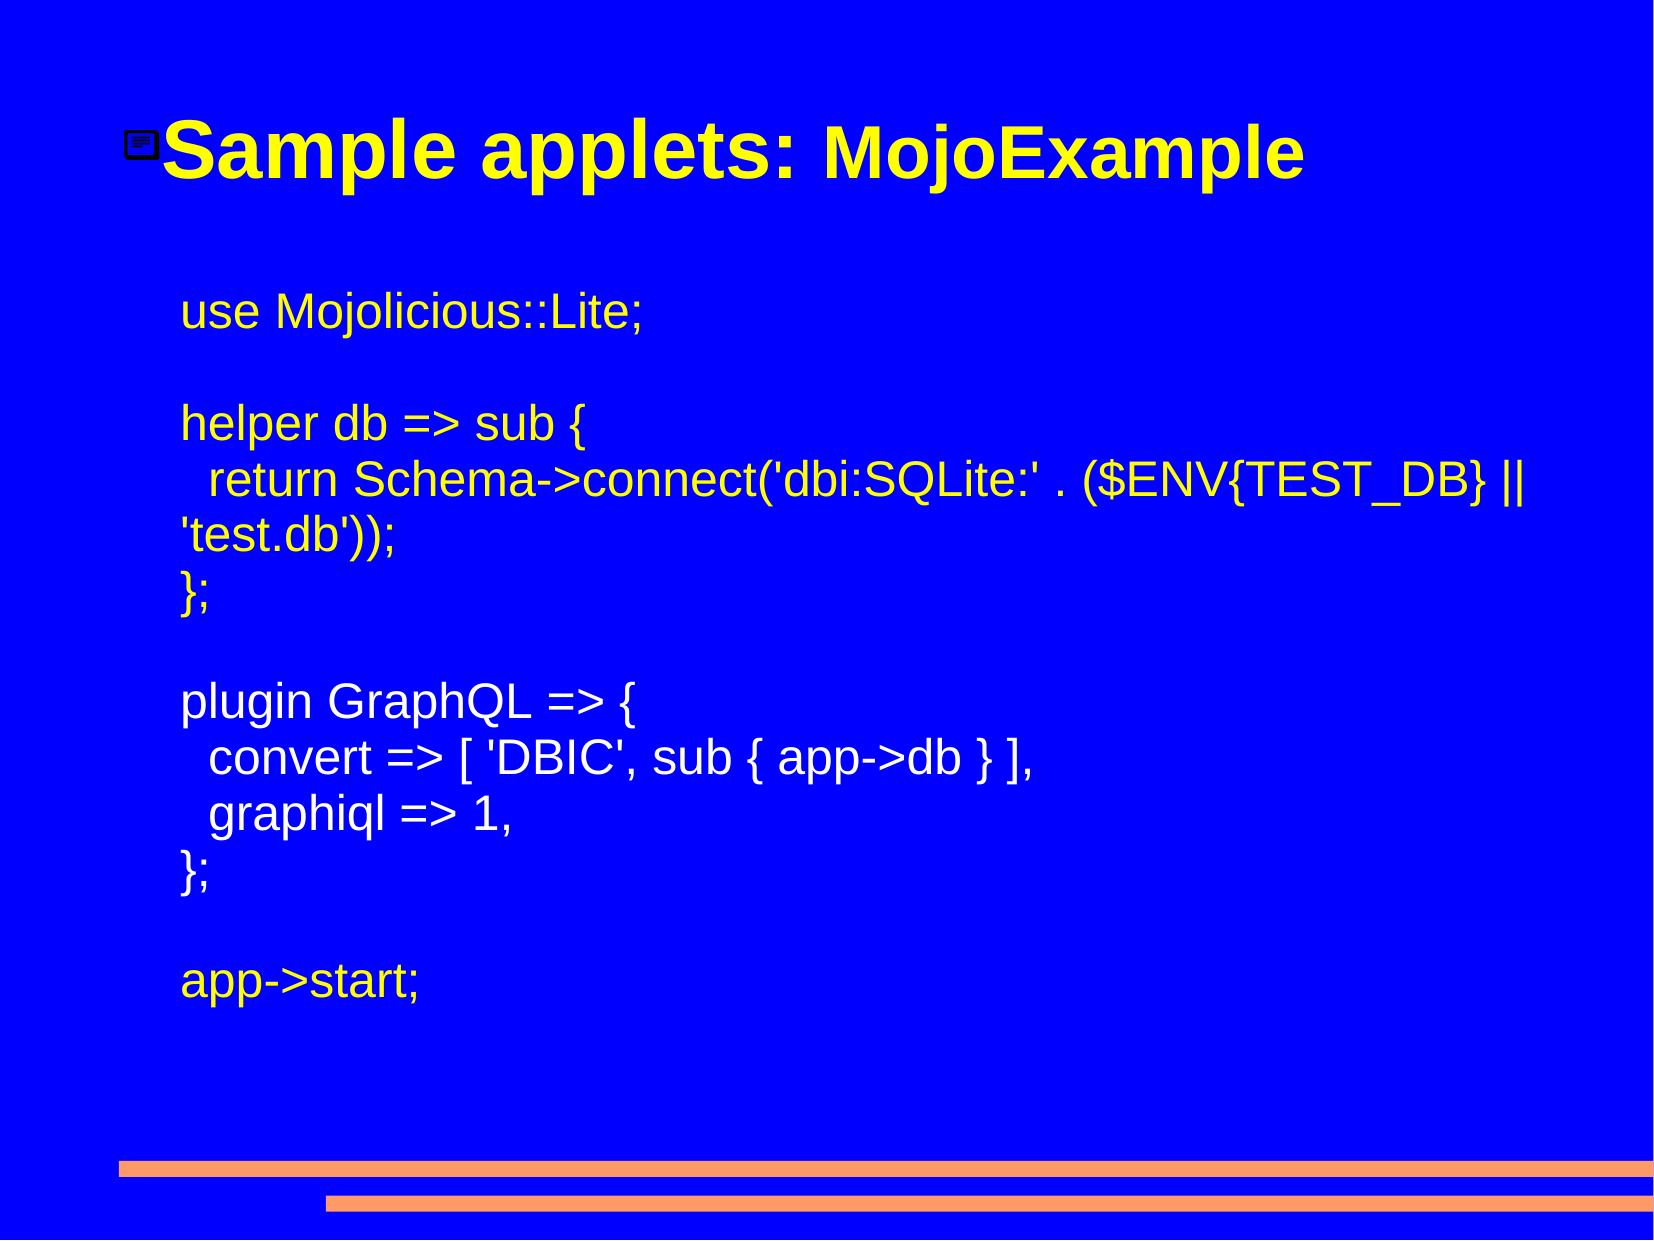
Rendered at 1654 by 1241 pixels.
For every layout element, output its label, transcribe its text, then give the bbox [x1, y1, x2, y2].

title Sample applets: MojoExample [121, 46, 1534, 254]
list use Mojolicious::Lite; helper db => sub { return Schema->connect('dbi:SQLite:' . ($ENV{TEST_DB} || 'test.db')); }; plugin GraphQL => { convert => [ 'DBIC', sub { app->db } ], graphiql => 1, }; app->start; [180, 283, 1571, 1065]
